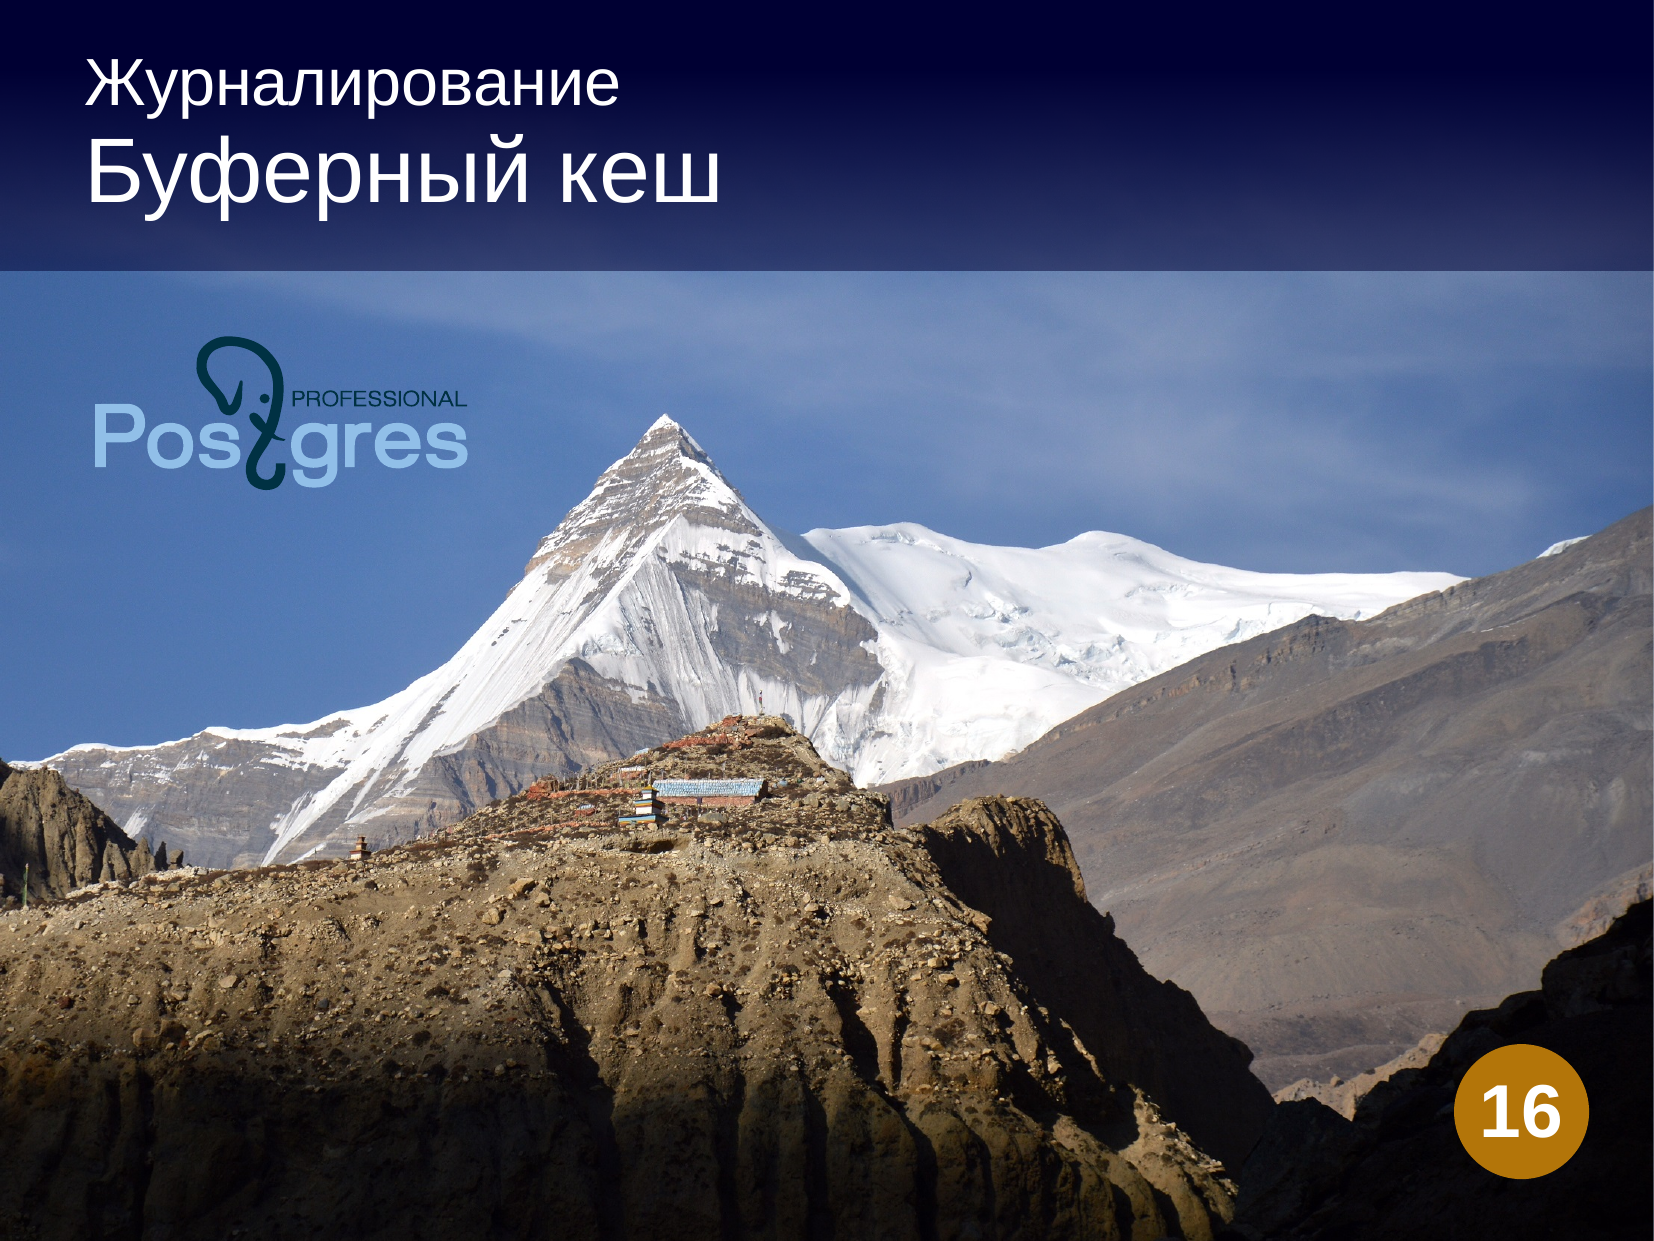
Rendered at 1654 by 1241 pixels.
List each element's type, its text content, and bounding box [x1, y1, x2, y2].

title Журналирование Буферный кеш [84, 44, 1636, 251]
picture [0, 271, 1654, 1241]
text_box 16 [1454, 1044, 1590, 1180]
